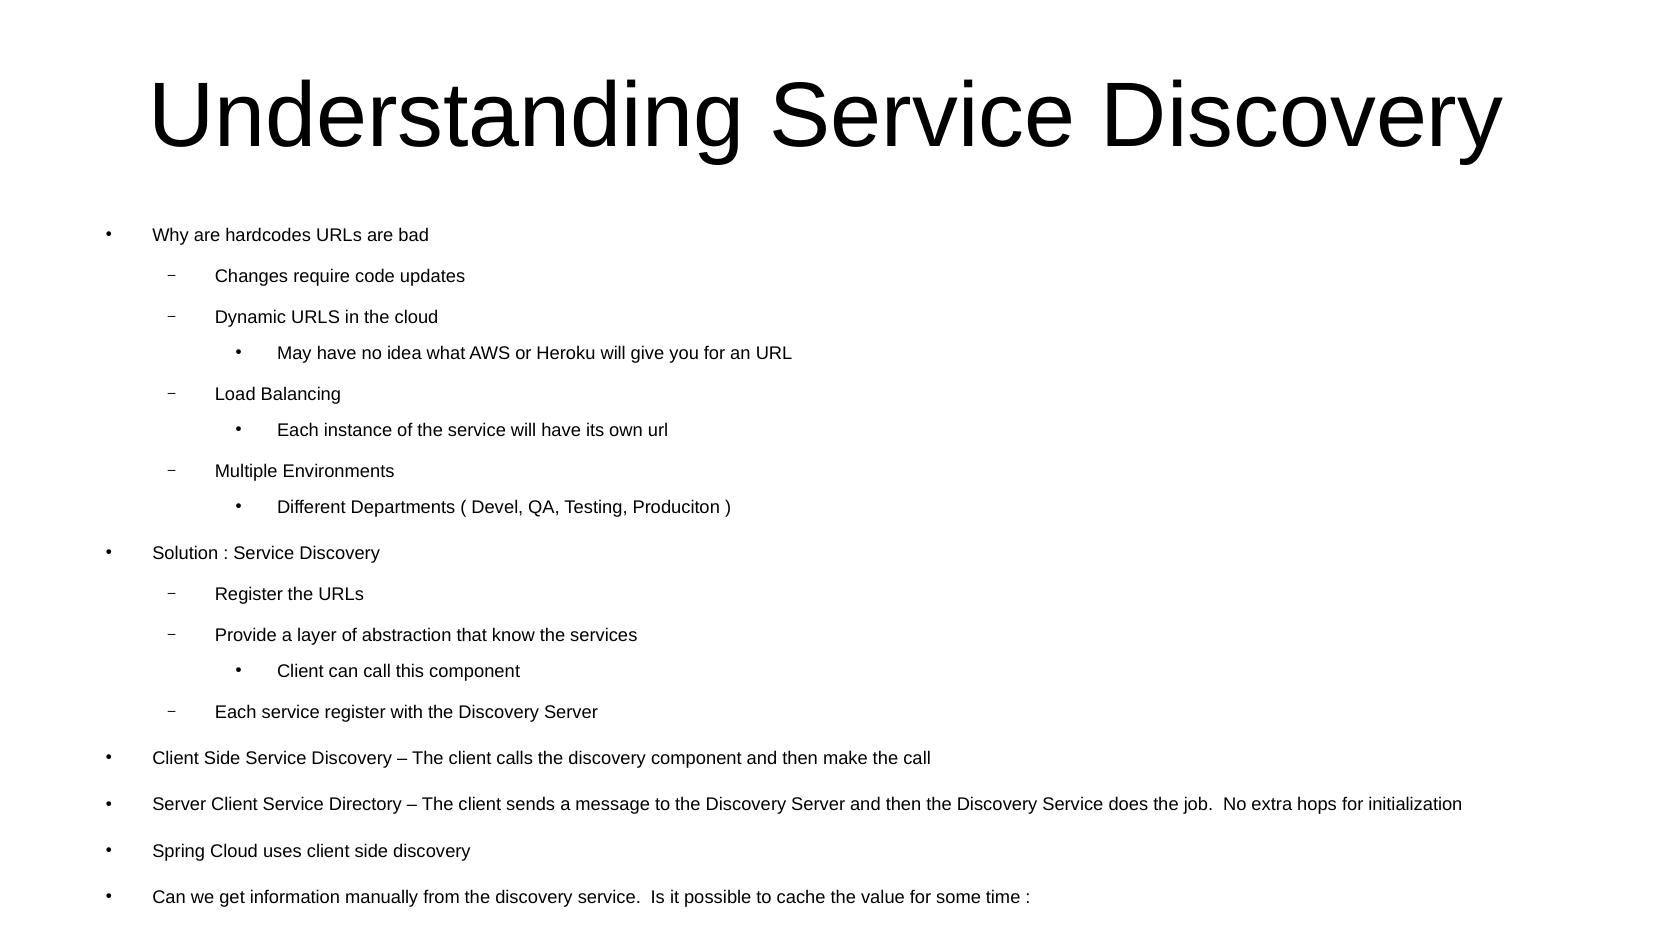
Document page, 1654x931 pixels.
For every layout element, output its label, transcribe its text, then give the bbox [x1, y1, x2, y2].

list Why are hardcodes URLs are bad Changes require code updates Dynamic URLS in the cloud May have no idea what AWS or Heroku will give you for an URL Load Balancing Each instance of the service will have its own url Multiple Environments Different Departments ( Devel, QA, Testing, Produciton ) Solution : Service Discovery Register the URLs Provide a layer of abstraction that know the services Client can call this component Each service register with the Discovery Server Client Side Service Discovery – The client calls the discovery component and then make the call Server Client Service Directory – The client sends a message to the Discovery Server and then the Discovery Service does the job. No extra hops for initialization Spring Cloud uses client side discovery Can we get information manually from the discovery service. Is it possible to cache the value for some time : [90, 225, 1631, 908]
title Understanding Service Discovery [82, 37, 1571, 193]
